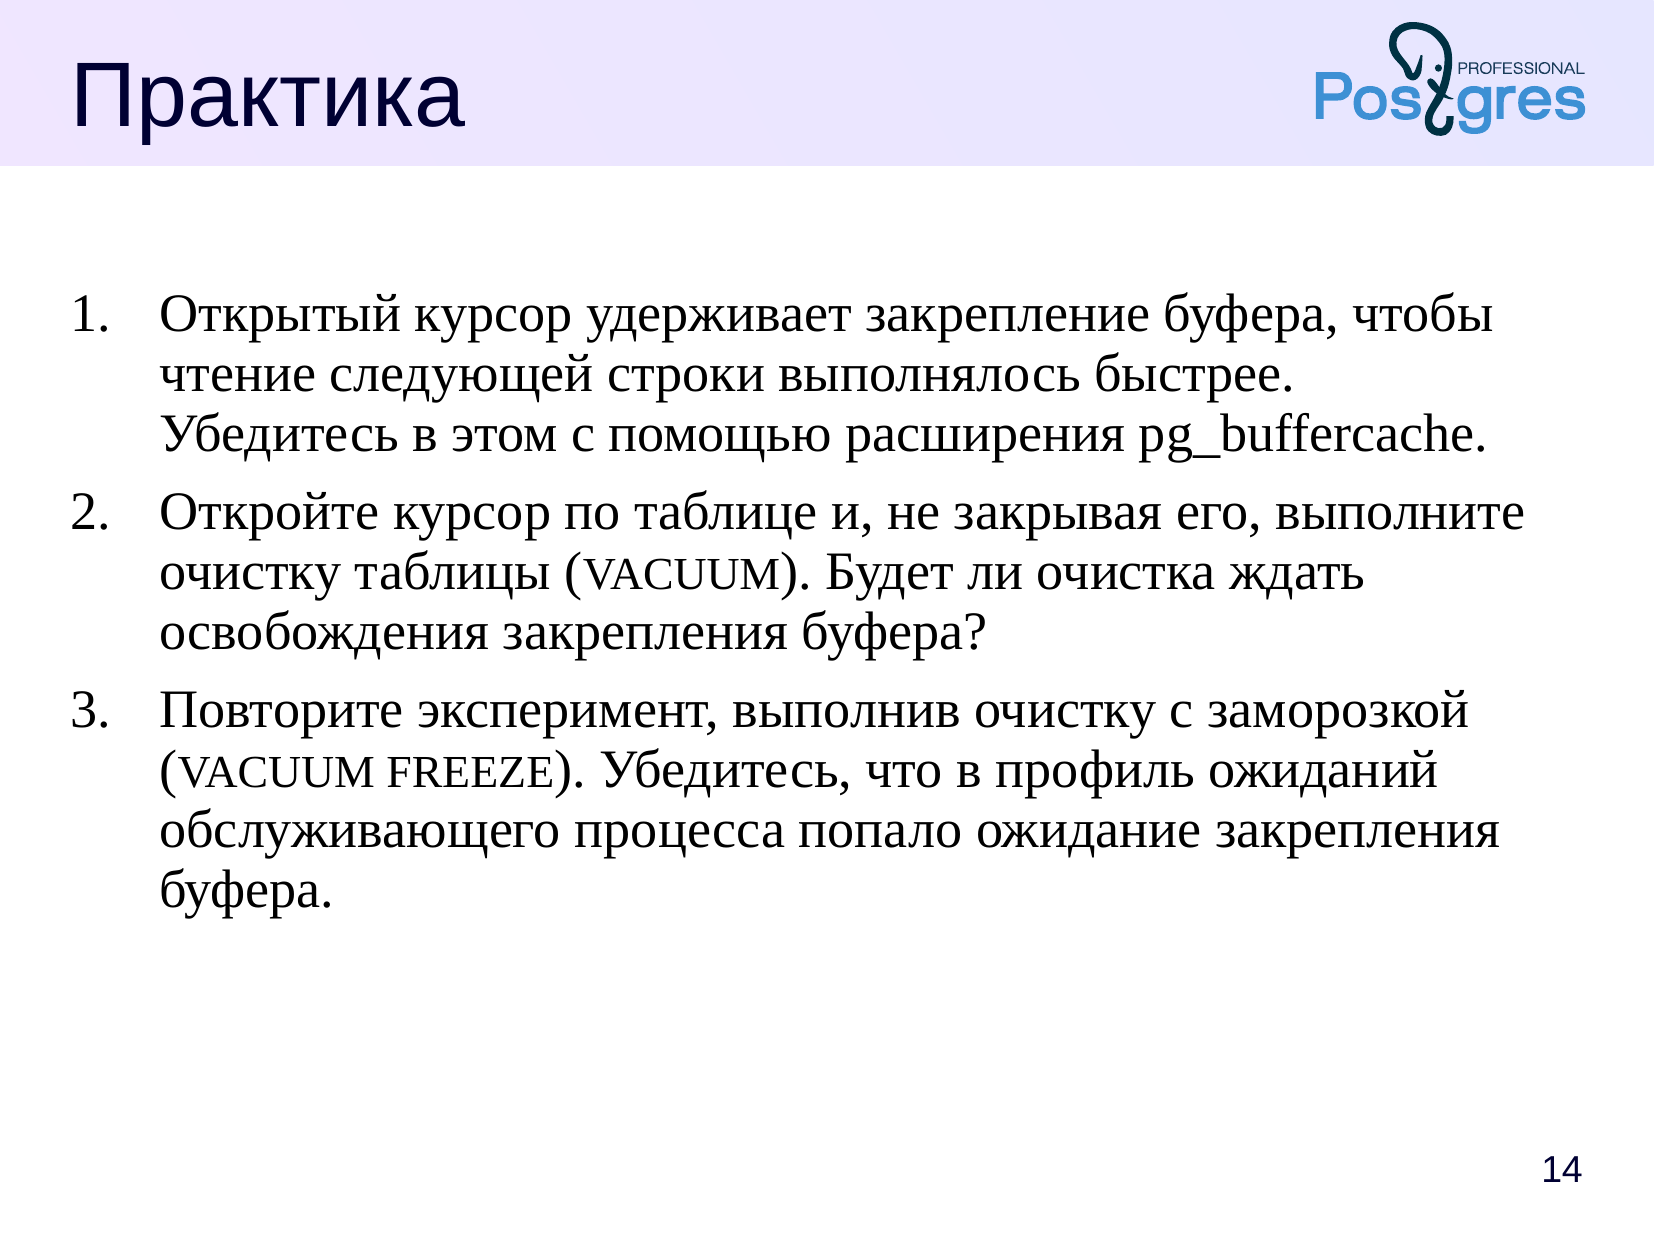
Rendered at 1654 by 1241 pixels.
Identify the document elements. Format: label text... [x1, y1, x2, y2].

list Открытый курсор удерживает закрепление буфера, чтобы чтение следующей строки выполнялось быстрее. Убедитесь в этом с помощью расширения pg_buffercache. Откройте курсор по таблице и, не закрывая его, выполните очистку таблицы (VACUUM). Будет ли очистка ждать освобождения закрепления буфера? Повторите эксперимент, выполнив очистку с заморозкой (VACUUM FREEZE). Убедитесь, что в профиль ожиданий обслуживающего процесса попало ожидание закрепления буфера. [70, 283, 1583, 1134]
title Практика [70, 43, 1241, 147]
